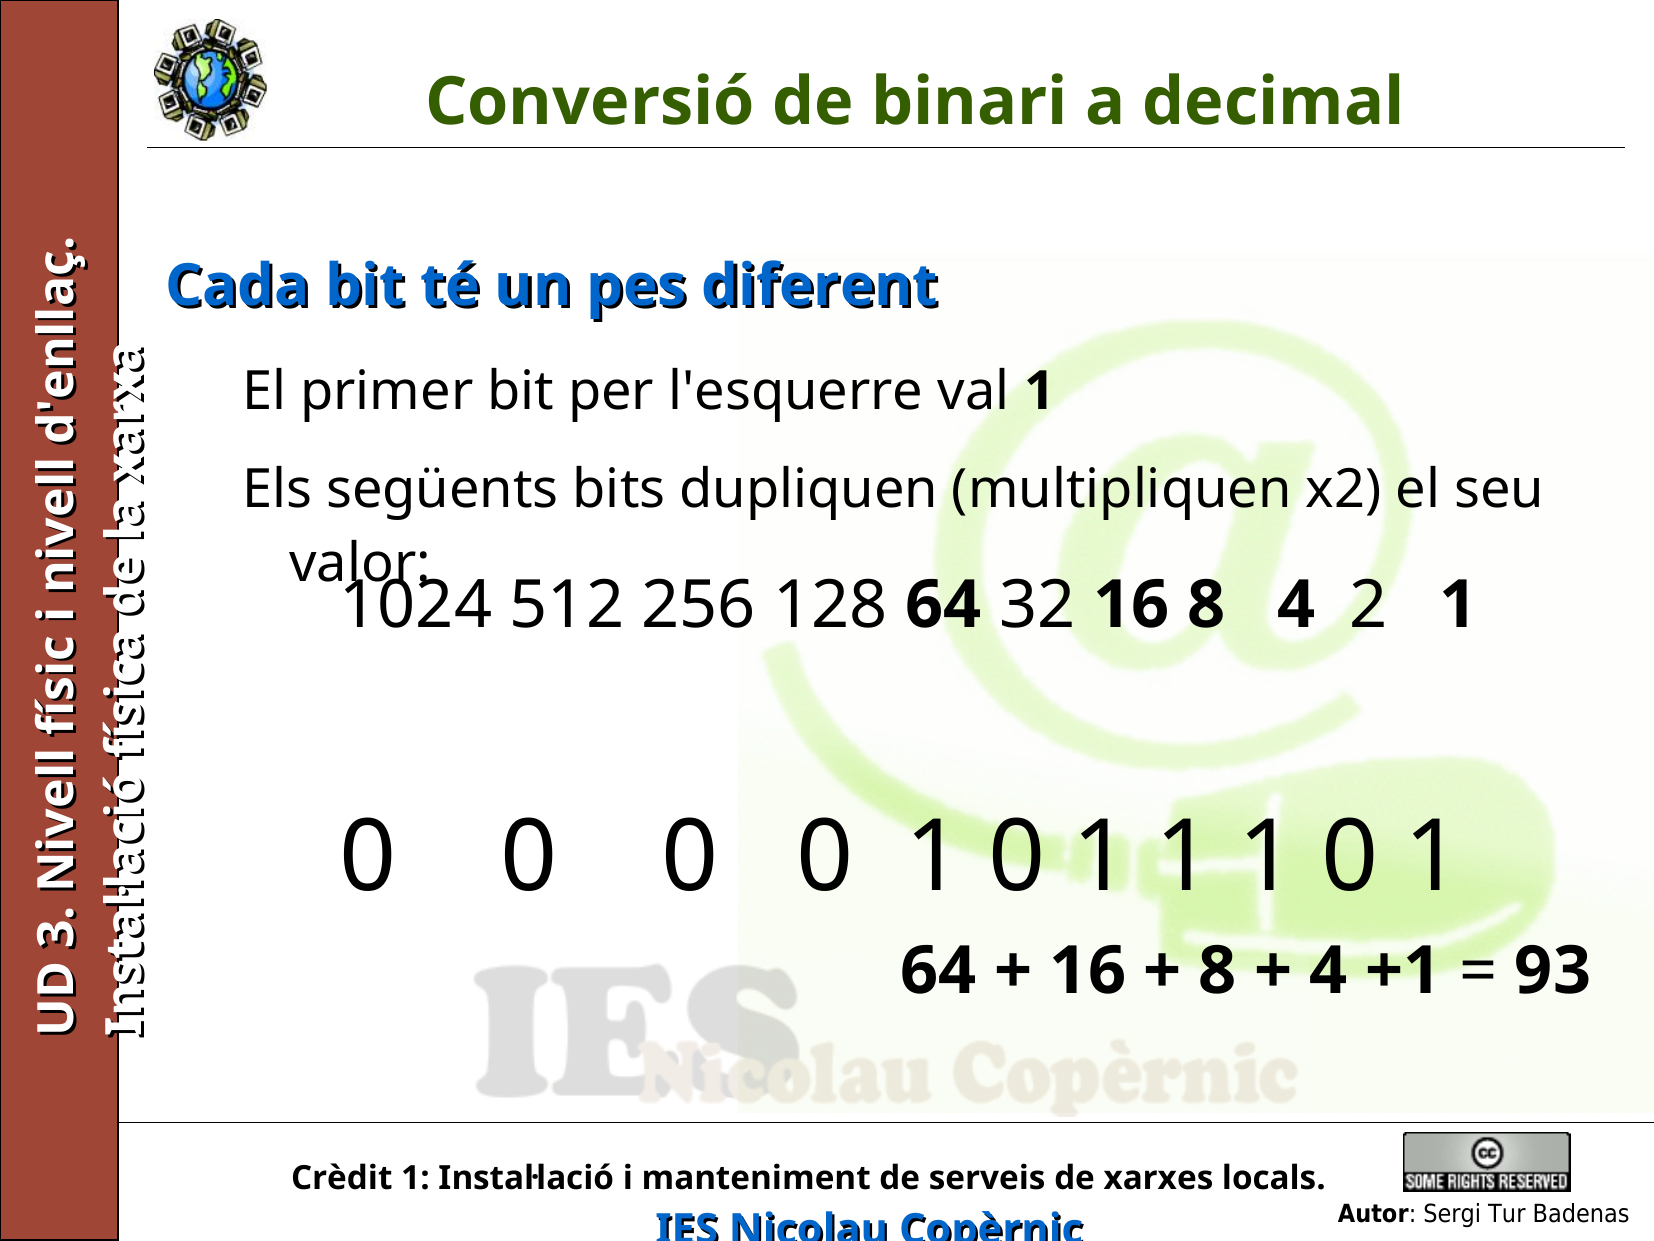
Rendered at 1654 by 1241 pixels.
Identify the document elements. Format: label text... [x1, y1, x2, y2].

text_box 1024 512 256 128 64 32 16 8 4 2 1 0 0 0 0 1 0 1 1 1 0 1 [324, 549, 1503, 831]
list Cada bit té un pes diferent El primer bit per l'esquerre val 1 Els següents bits dupliquen (multipliquen x2) el seu valor: [147, 242, 1636, 1078]
title Conversió de binari a decimal [171, 56, 1654, 141]
picture [154, 19, 268, 142]
picture [466, 252, 1654, 1117]
text_box 64 + 16 + 8 + 4 +1 = 93 [885, 915, 1625, 997]
picture [1403, 1132, 1571, 1192]
